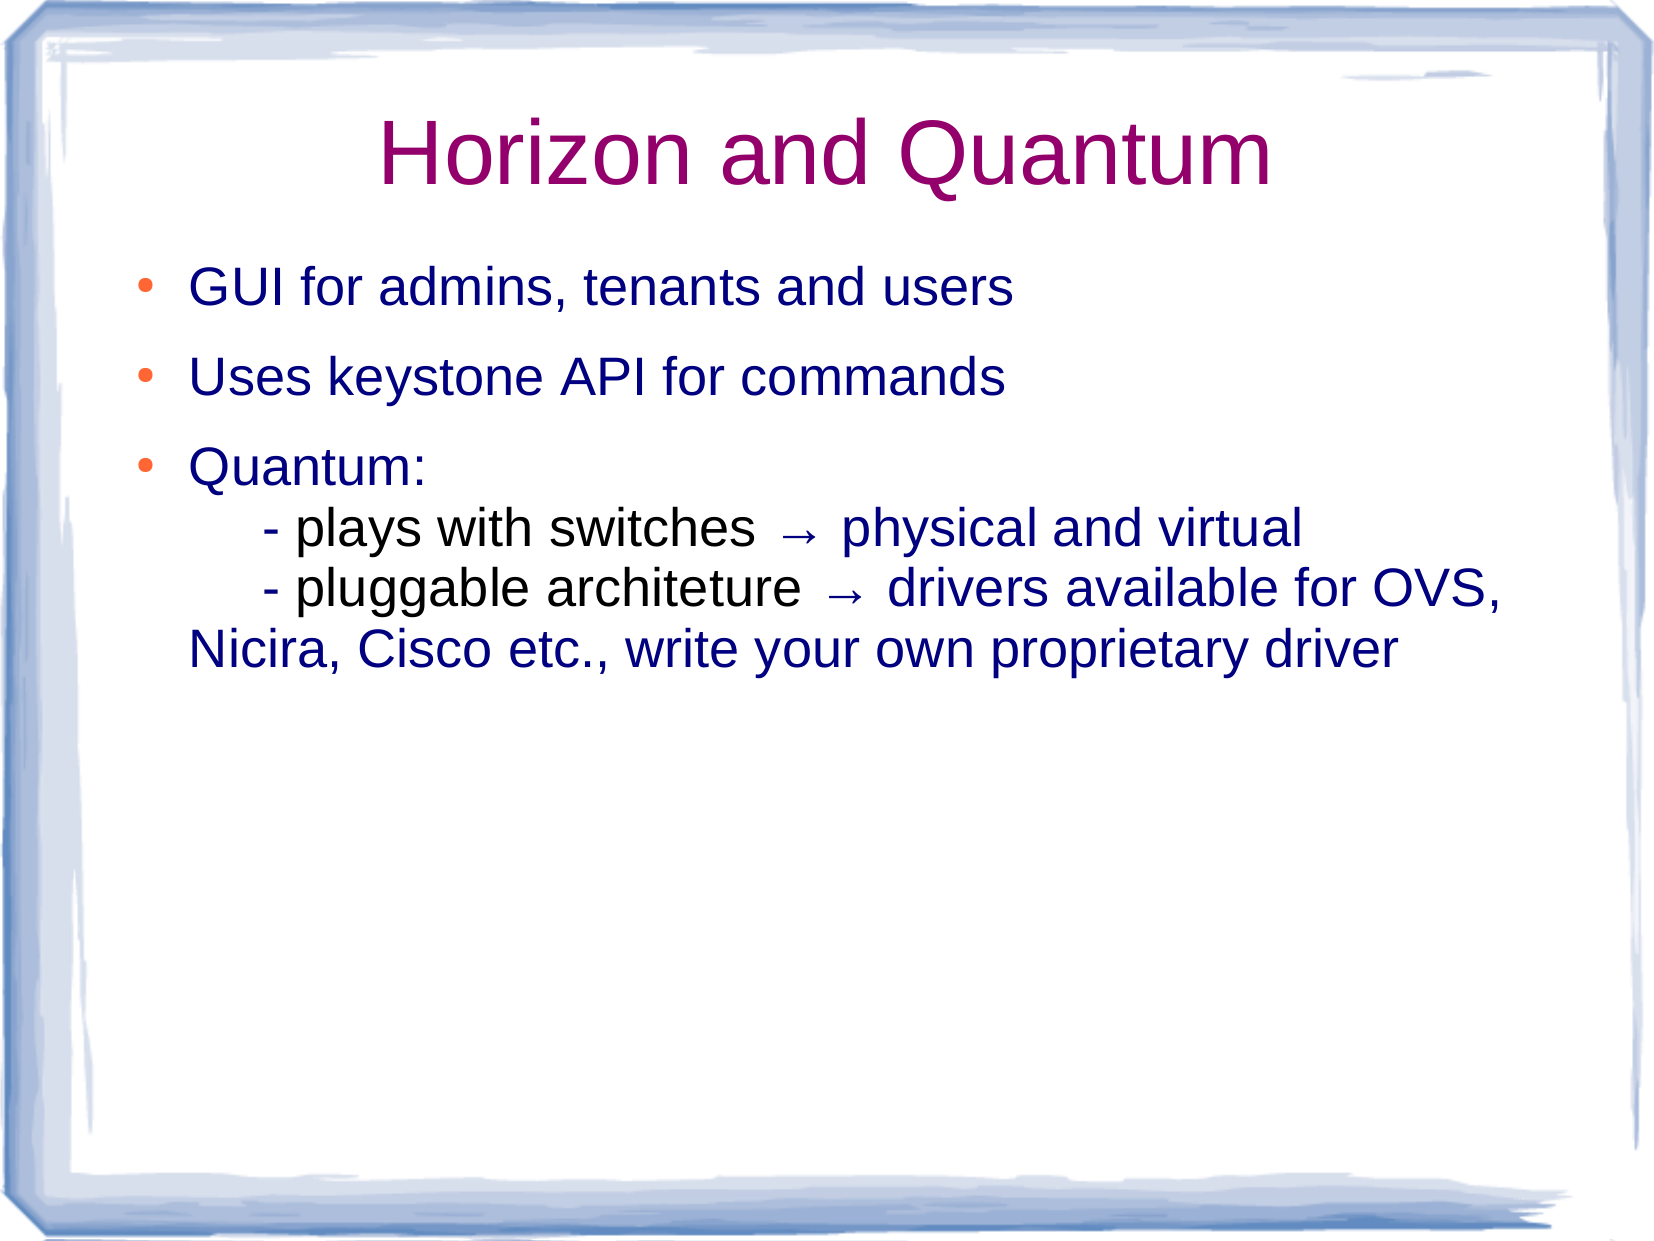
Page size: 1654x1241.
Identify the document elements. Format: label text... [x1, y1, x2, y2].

picture [0, 0, 1654, 1241]
list GUI for admins, tenants and users Uses keystone API for commands Quantum: - plays with switches → physical and virtual - pluggable architeture → drivers available for OVS, Nicira, Cisco etc., write your own proprietary driver [118, 256, 1571, 1045]
title Horizon and Quantum [82, 49, 1571, 257]
